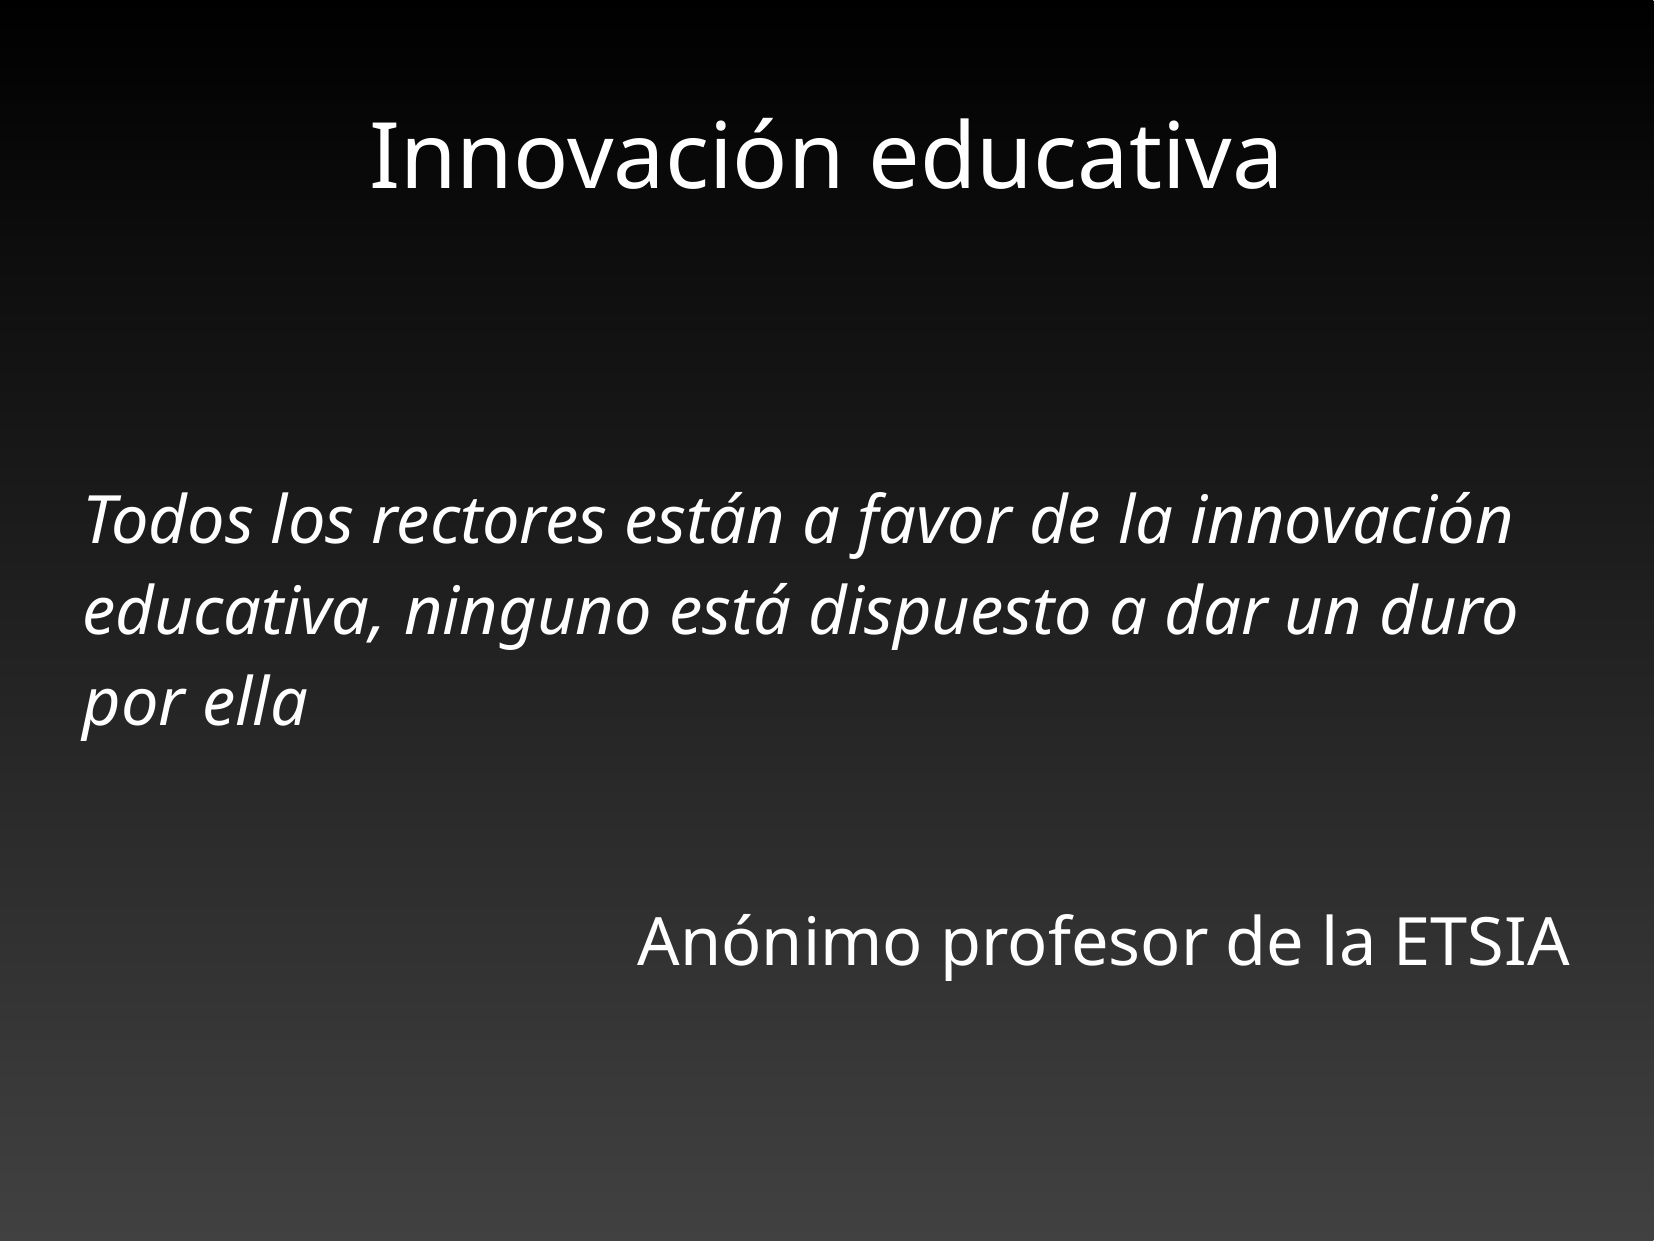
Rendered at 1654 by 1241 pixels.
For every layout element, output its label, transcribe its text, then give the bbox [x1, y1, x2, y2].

title Innovación educativa [82, 49, 1571, 257]
list Todos los rectores están a favor de la innovación educativa, ninguno está dispuesto a dar un duro por ella Anónimo profesor de la ETSIA [82, 472, 1571, 1109]
